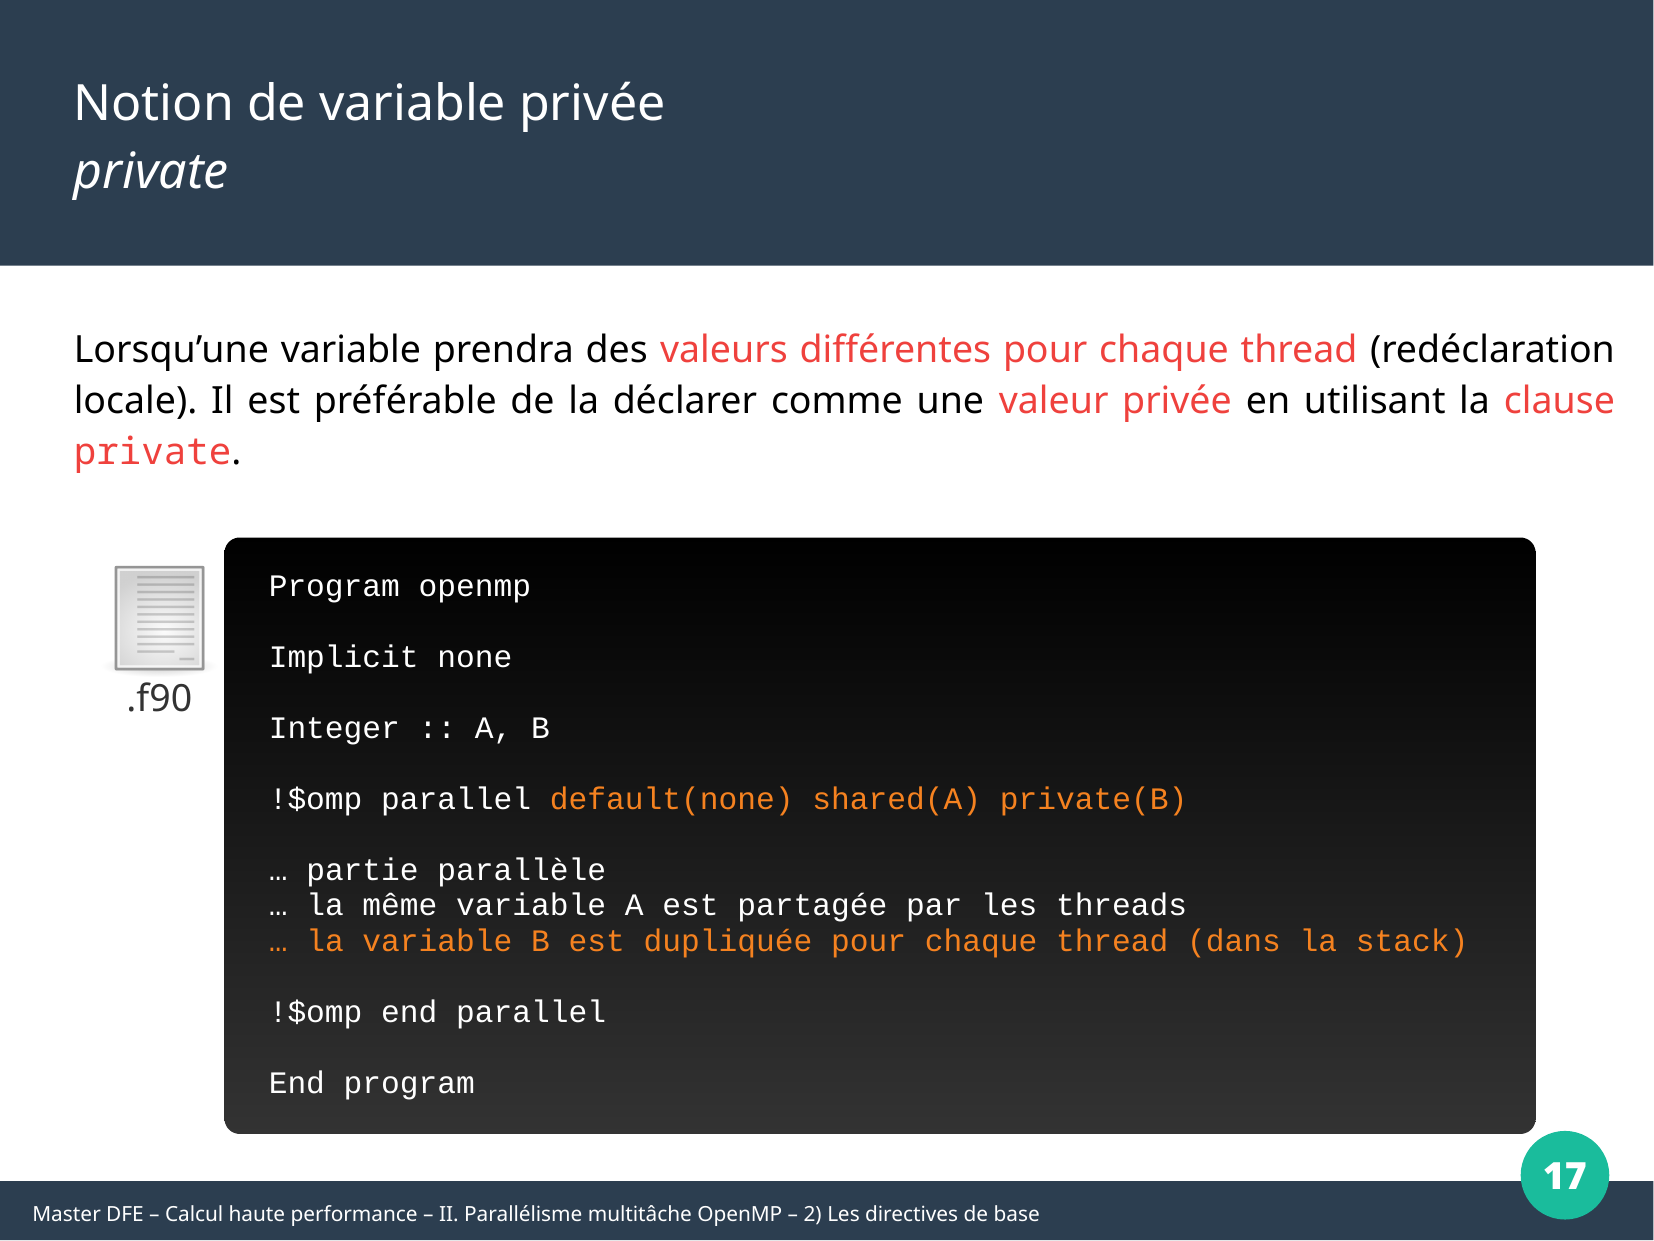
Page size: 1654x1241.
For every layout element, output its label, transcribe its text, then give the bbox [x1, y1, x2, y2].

text_box [224, 537, 1536, 1134]
text_box Lorsqu’une variable prendra des valeurs différentes pour chaque thread (redéclaration locale). Il est préférable de la déclarer comme une valeur privée en utilisant la clause private. [59, 314, 1630, 533]
picture [100, 561, 219, 663]
text_box Notion de variable privée private [59, 59, 1477, 209]
text_box .f90 [82, 663, 237, 730]
text_box Program openmp Implicit none Integer :: A, B !$omp parallel default(none) shared(A) private(B) … partie parallèle … la même variable A est partagée par les threads … la variable B est dupliquée pour chaque thread (dans la stack) !$omp end parallel End program [254, 563, 1524, 1111]
text_box Master DFE – Calcul haute performance – II. Parallélisme multitâche OpenMP – 2) Les directives de base [17, 1191, 1436, 1235]
